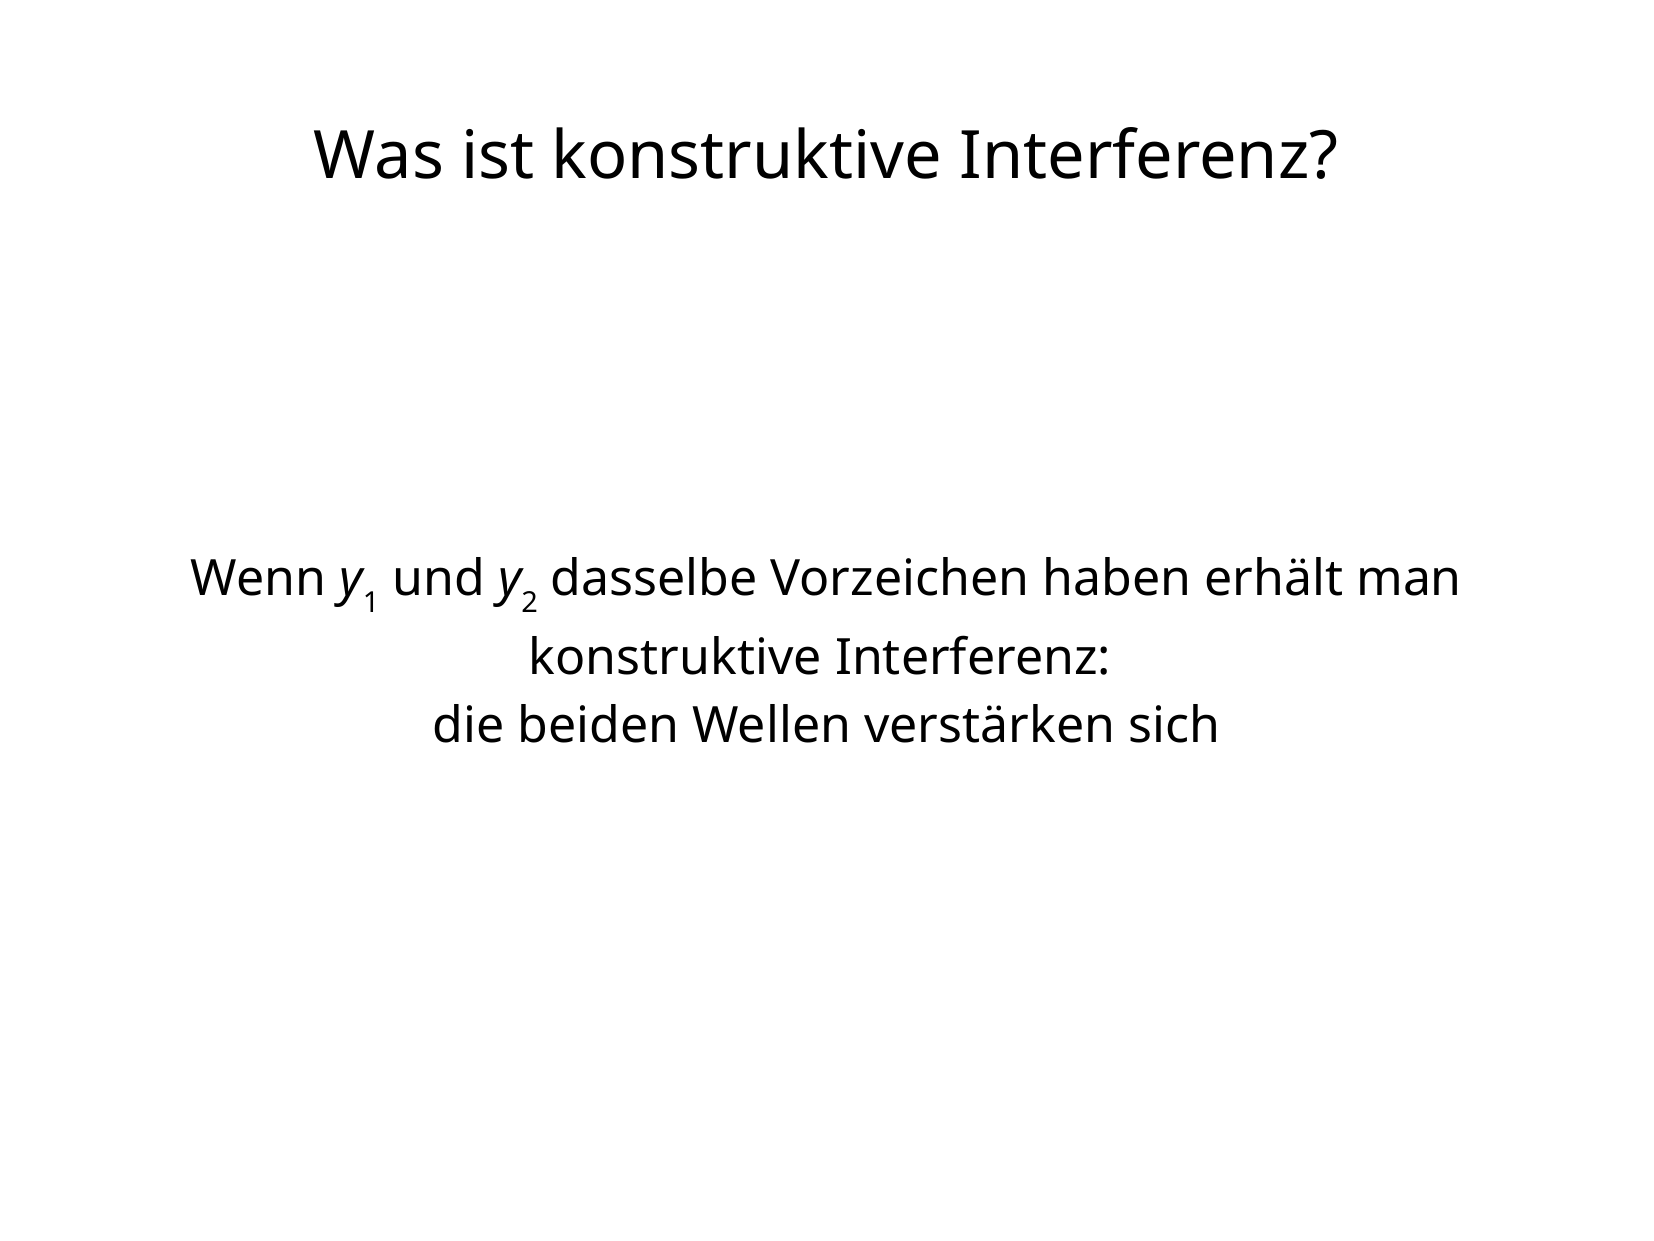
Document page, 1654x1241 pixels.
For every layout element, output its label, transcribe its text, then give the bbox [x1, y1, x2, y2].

subtitle Wenn y1 und y2 dasselbe Vorzeichen haben erhält man konstruktive Interferenz: die beiden Wellen verstärken sich [82, 290, 1571, 1010]
title Was ist konstruktive Interferenz? [82, 49, 1571, 257]
